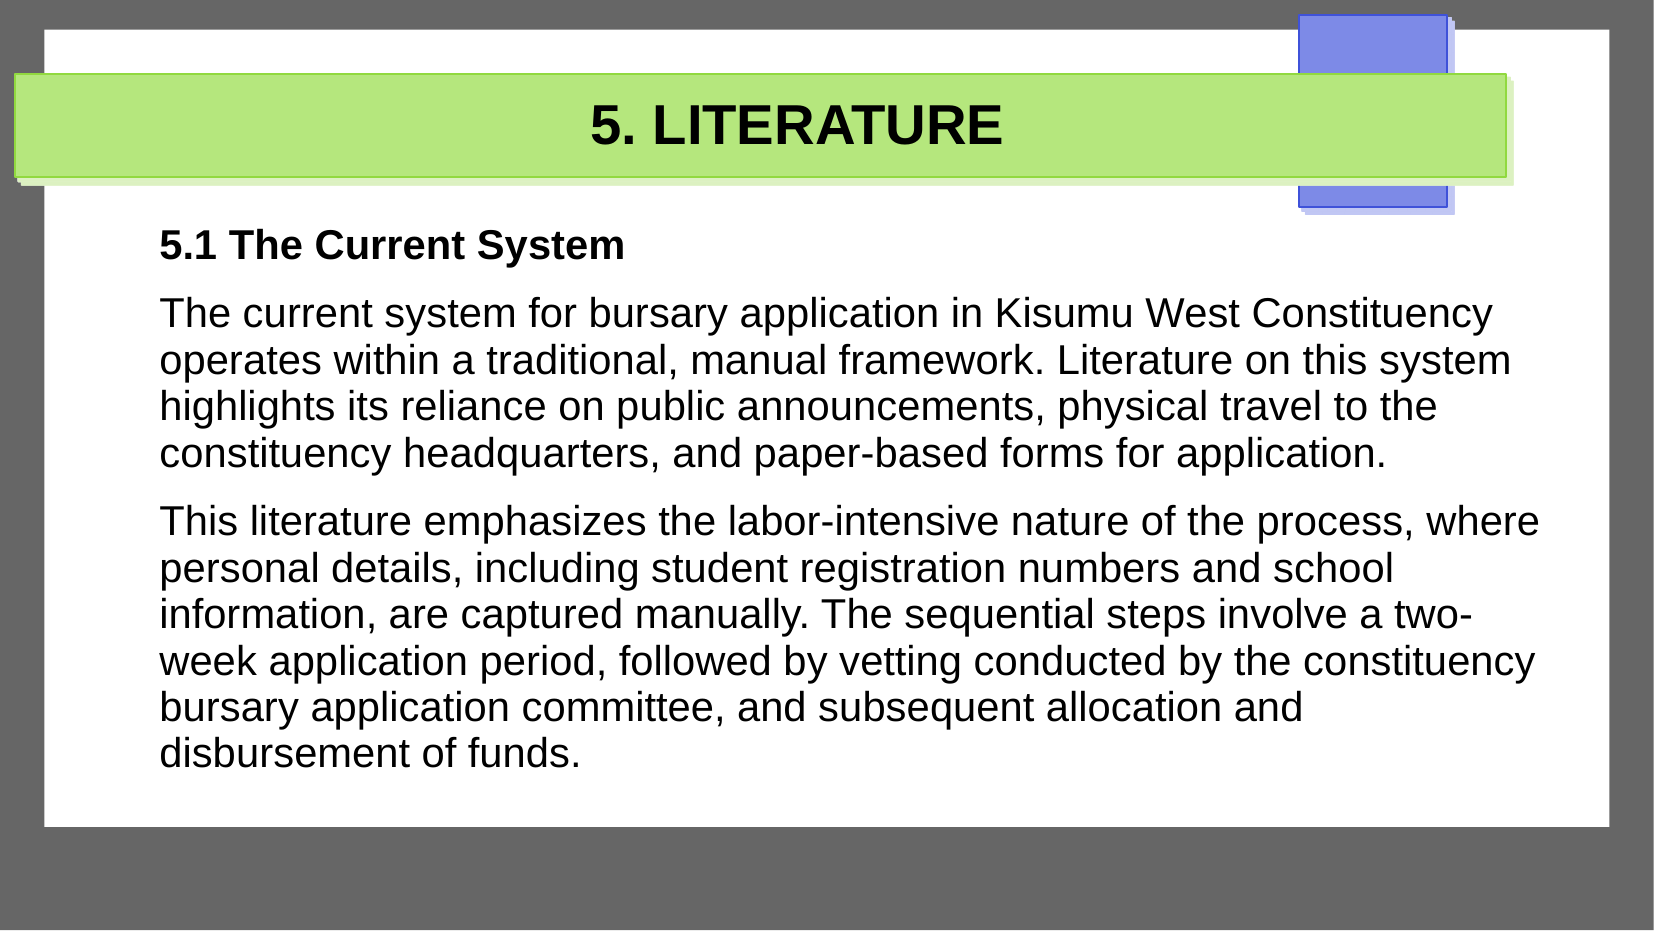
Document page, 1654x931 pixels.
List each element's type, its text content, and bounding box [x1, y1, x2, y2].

title 5. LITERATURE [88, 73, 1506, 178]
list 5.1 The Current System The current system for bursary application in Kisumu West Constituency operates within a traditional, manual framework. Literature on this system highlights its reliance on public announcements, physical travel to the constituency headquarters, and paper-based forms for application. This literature emphasizes the labor-intensive nature of the process, where personal details, including student registration numbers and school information, are captured manually. The sequential steps involve a two-week application period, followed by vetting conducted by the constituency bursary application committee, and subsequent allocation and disbursement of funds. [88, 221, 1565, 813]
